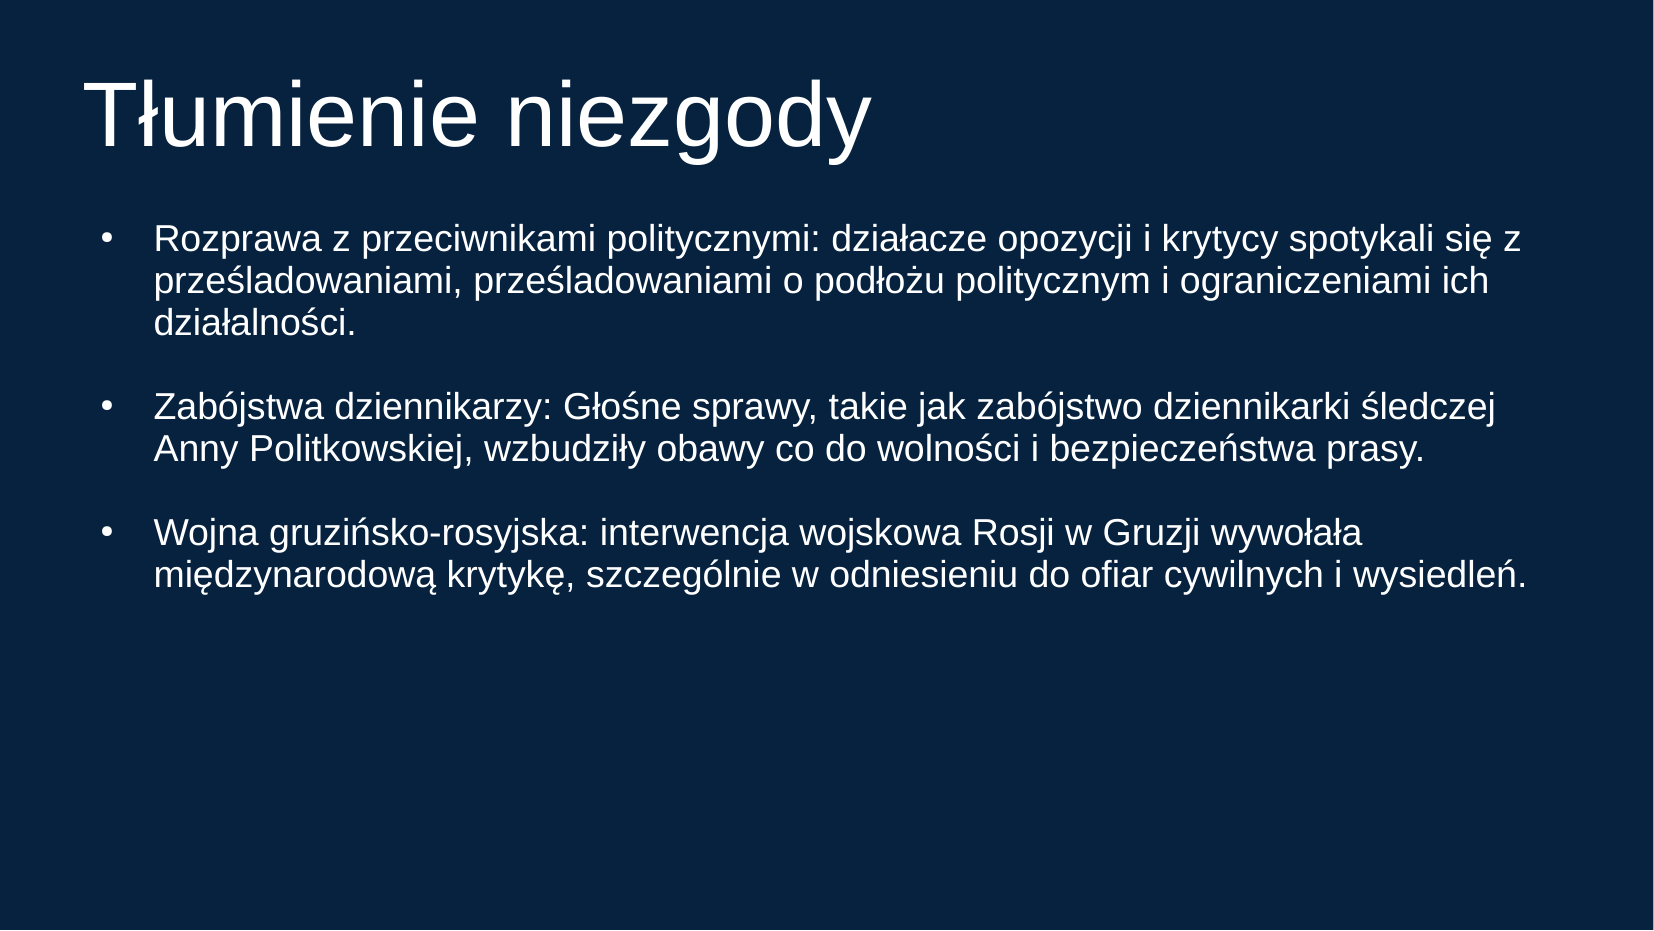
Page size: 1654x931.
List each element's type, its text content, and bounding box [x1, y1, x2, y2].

title Tłumienie niezgody [82, 37, 1571, 193]
list Rozprawa z przeciwnikami politycznymi: działacze opozycji i krytycy spotykali się z prześladowaniami, prześladowaniami o podłożu politycznym i ograniczeniami ich działalności. Zabójstwa dziennikarzy: Głośne sprawy, takie jak zabójstwo dziennikarki śledczej Anny Politkowskiej, wzbudziły obawy co do wolności i bezpieczeństwa prasy. Wojna gruzińsko-rosyjska: interwencja wojskowa Rosji w Gruzji wywołała międzynarodową krytykę, szczególnie w odniesieniu do ofiar cywilnych i wysiedleń. [82, 217, 1571, 758]
